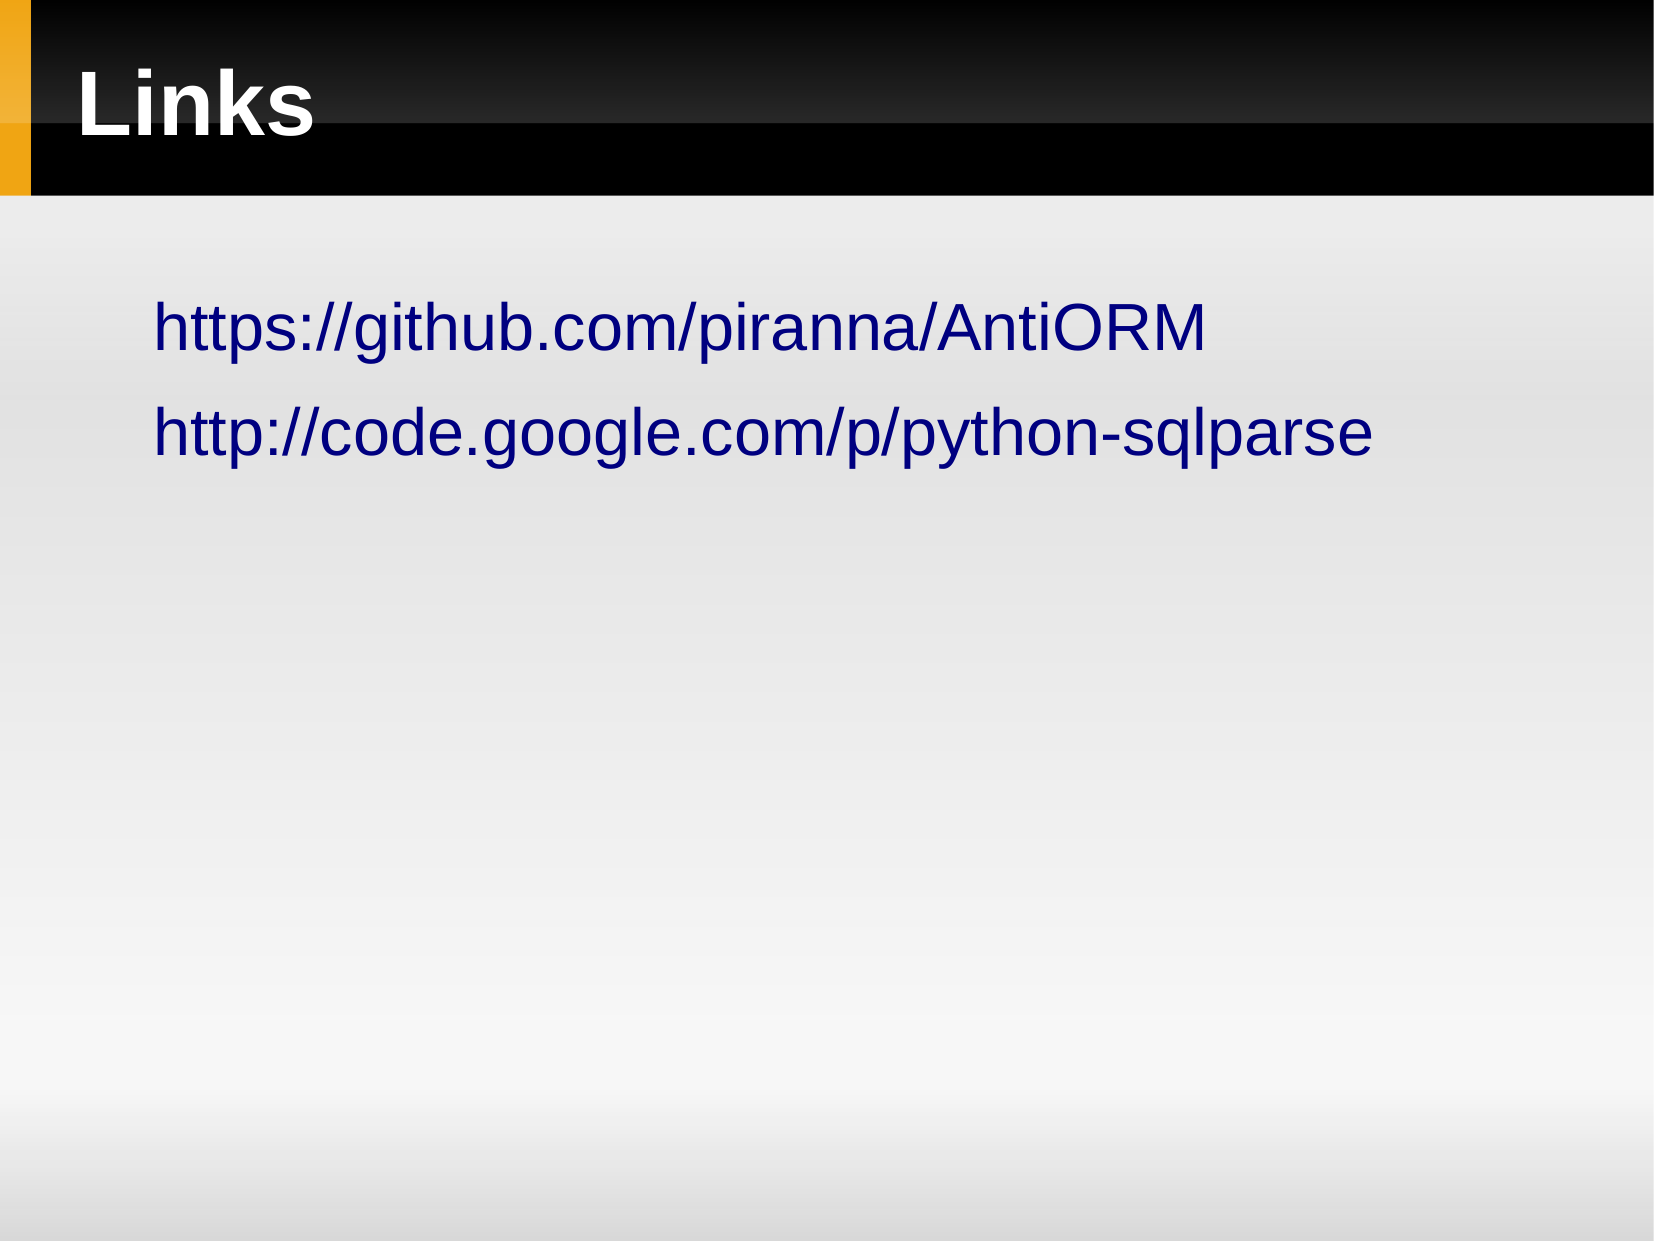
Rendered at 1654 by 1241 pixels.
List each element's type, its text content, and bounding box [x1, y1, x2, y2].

list https://github.com/piranna/AntiORM http://code.google.com/p/python-sqlparse [82, 290, 1571, 1109]
picture [0, 0, 1654, 1241]
title Links [76, 0, 1565, 208]
